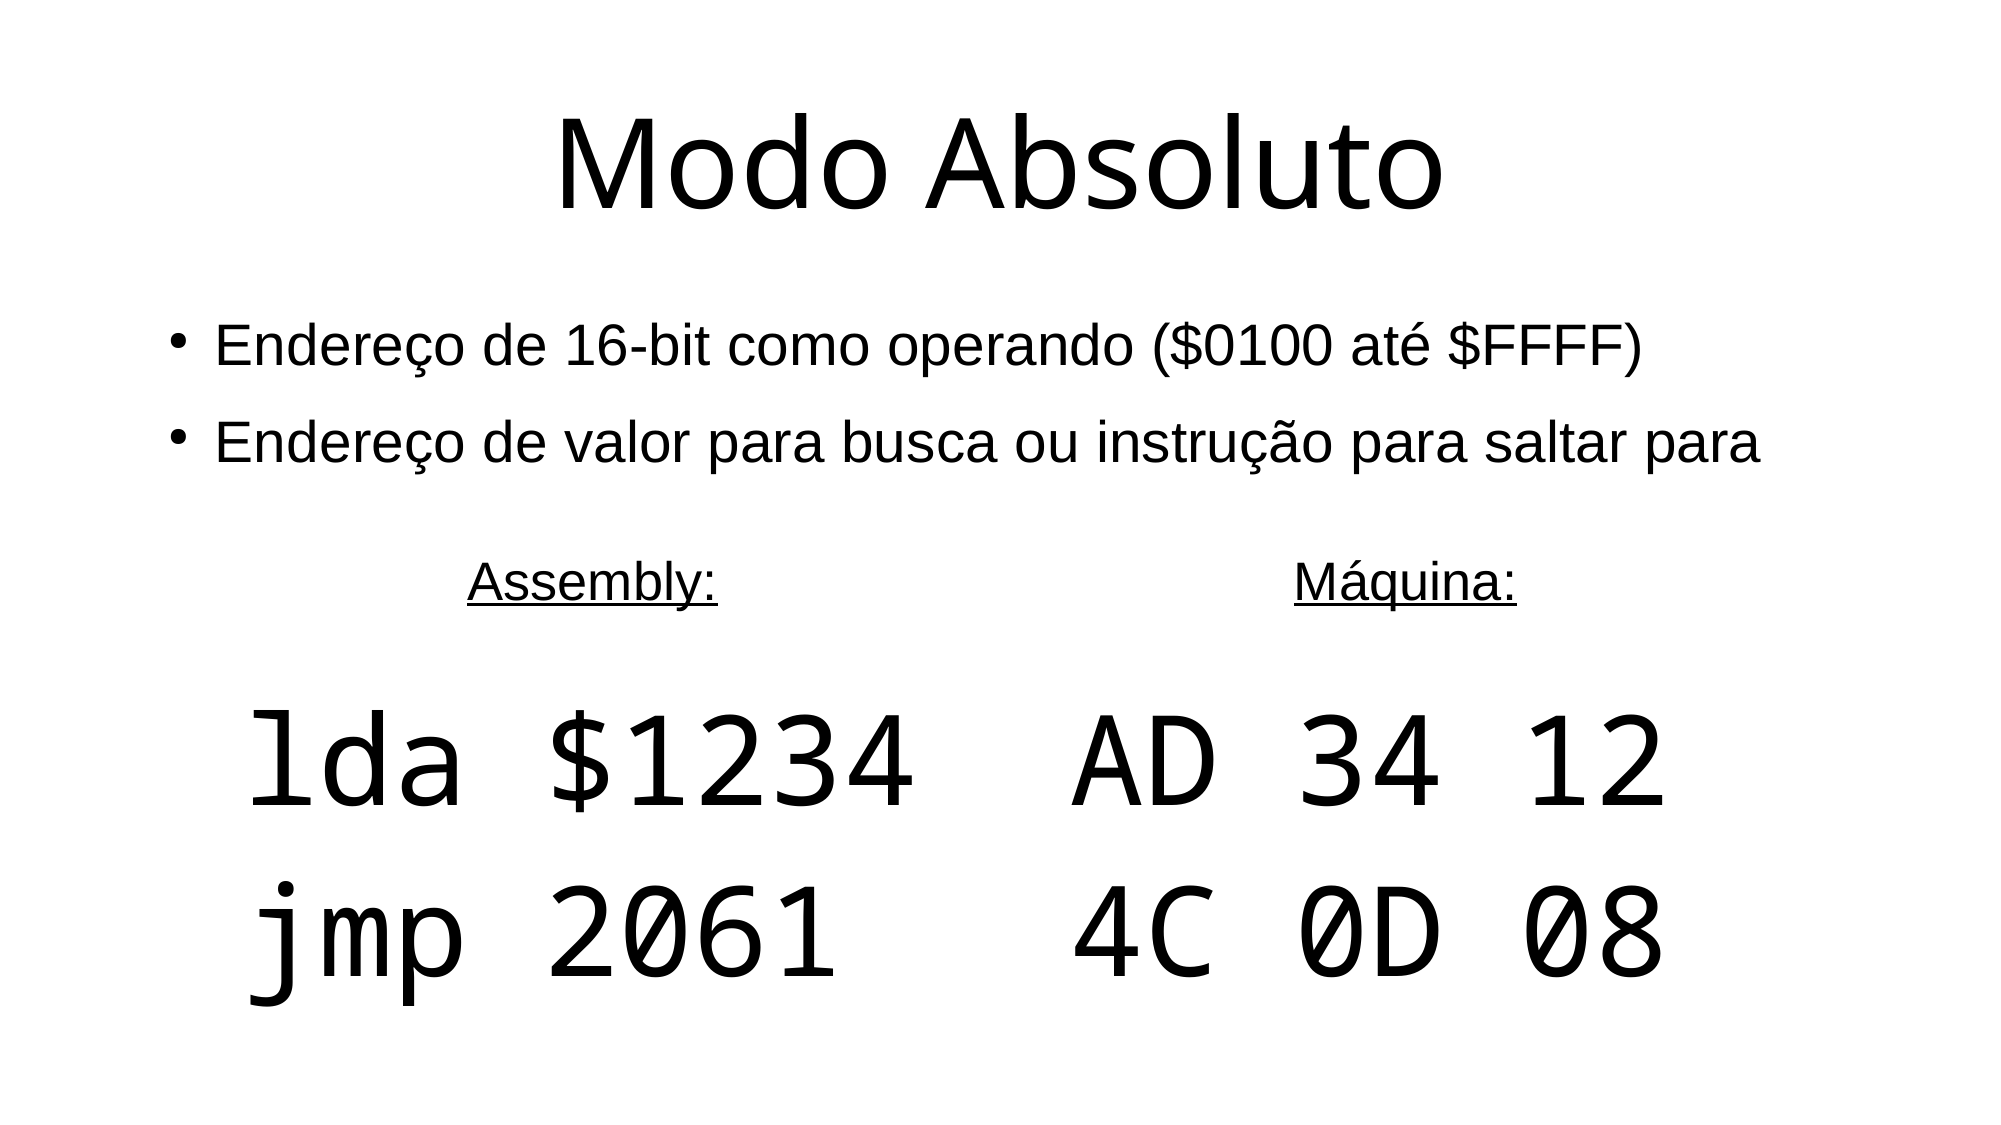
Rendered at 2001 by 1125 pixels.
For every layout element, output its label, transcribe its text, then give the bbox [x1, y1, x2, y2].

text_box AD 34 12 4C 0D 08 [1054, 664, 1801, 1021]
text_box Assembly: [452, 543, 733, 620]
text_box lda $1234 jmp 2061 [229, 664, 936, 1021]
text_box Máquina: [1279, 543, 1533, 620]
title Modo Absoluto [137, 59, 1863, 278]
list Endereço de 16-bit como operando ($0100 até $FFFF) Endereço de valor para busca ou instrução para saltar para [137, 299, 1863, 526]
